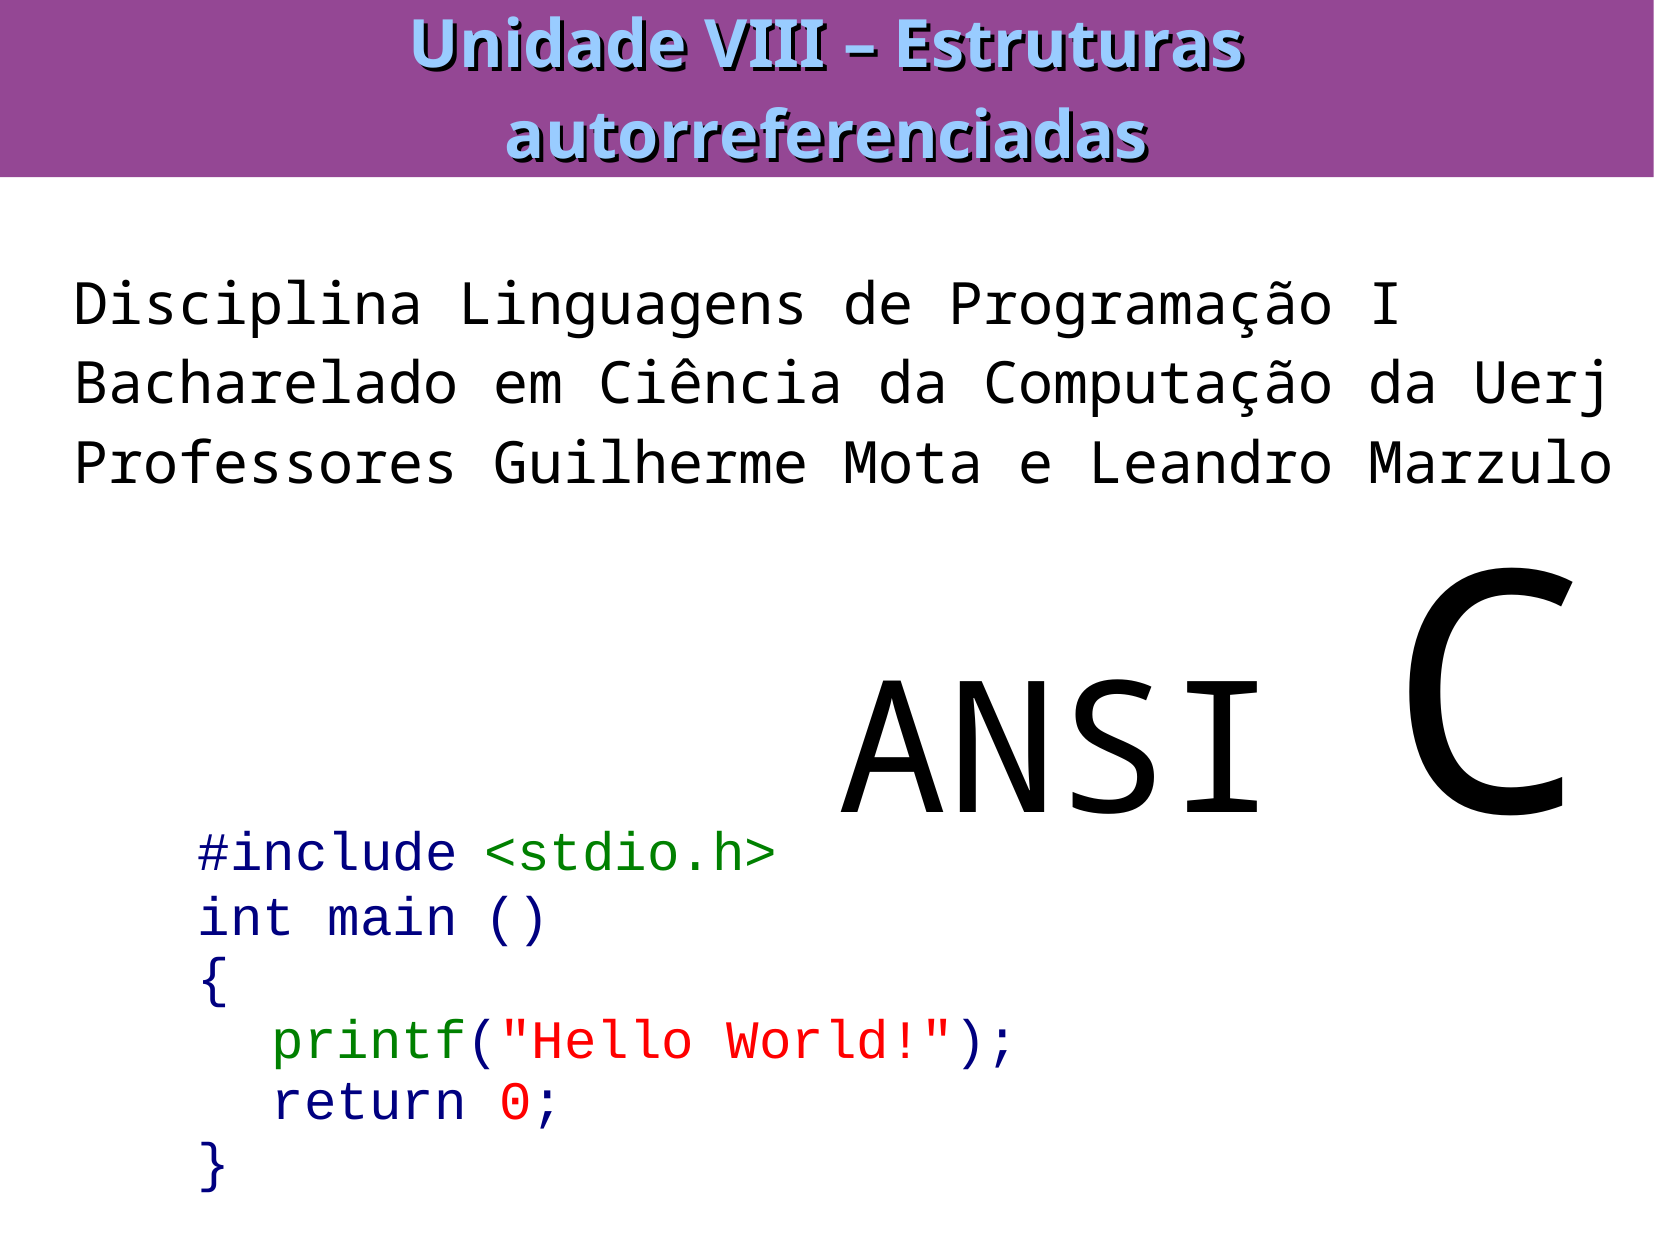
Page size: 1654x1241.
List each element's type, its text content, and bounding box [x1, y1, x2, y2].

text_box ANSI C [822, 504, 1608, 911]
text_box Disciplina Linguagens de Programação I Bacharelado em Ciência da Computação da Uerj Professores Guilherme Mota e Leandro Marzulo [59, 255, 1654, 504]
title Unidade VIII – Estruturas autorreferenciadas [82, 0, 1571, 176]
text_box #include <stdio.h> int main () { printf("Hello World!"); return 0; } [183, 814, 1188, 1224]
